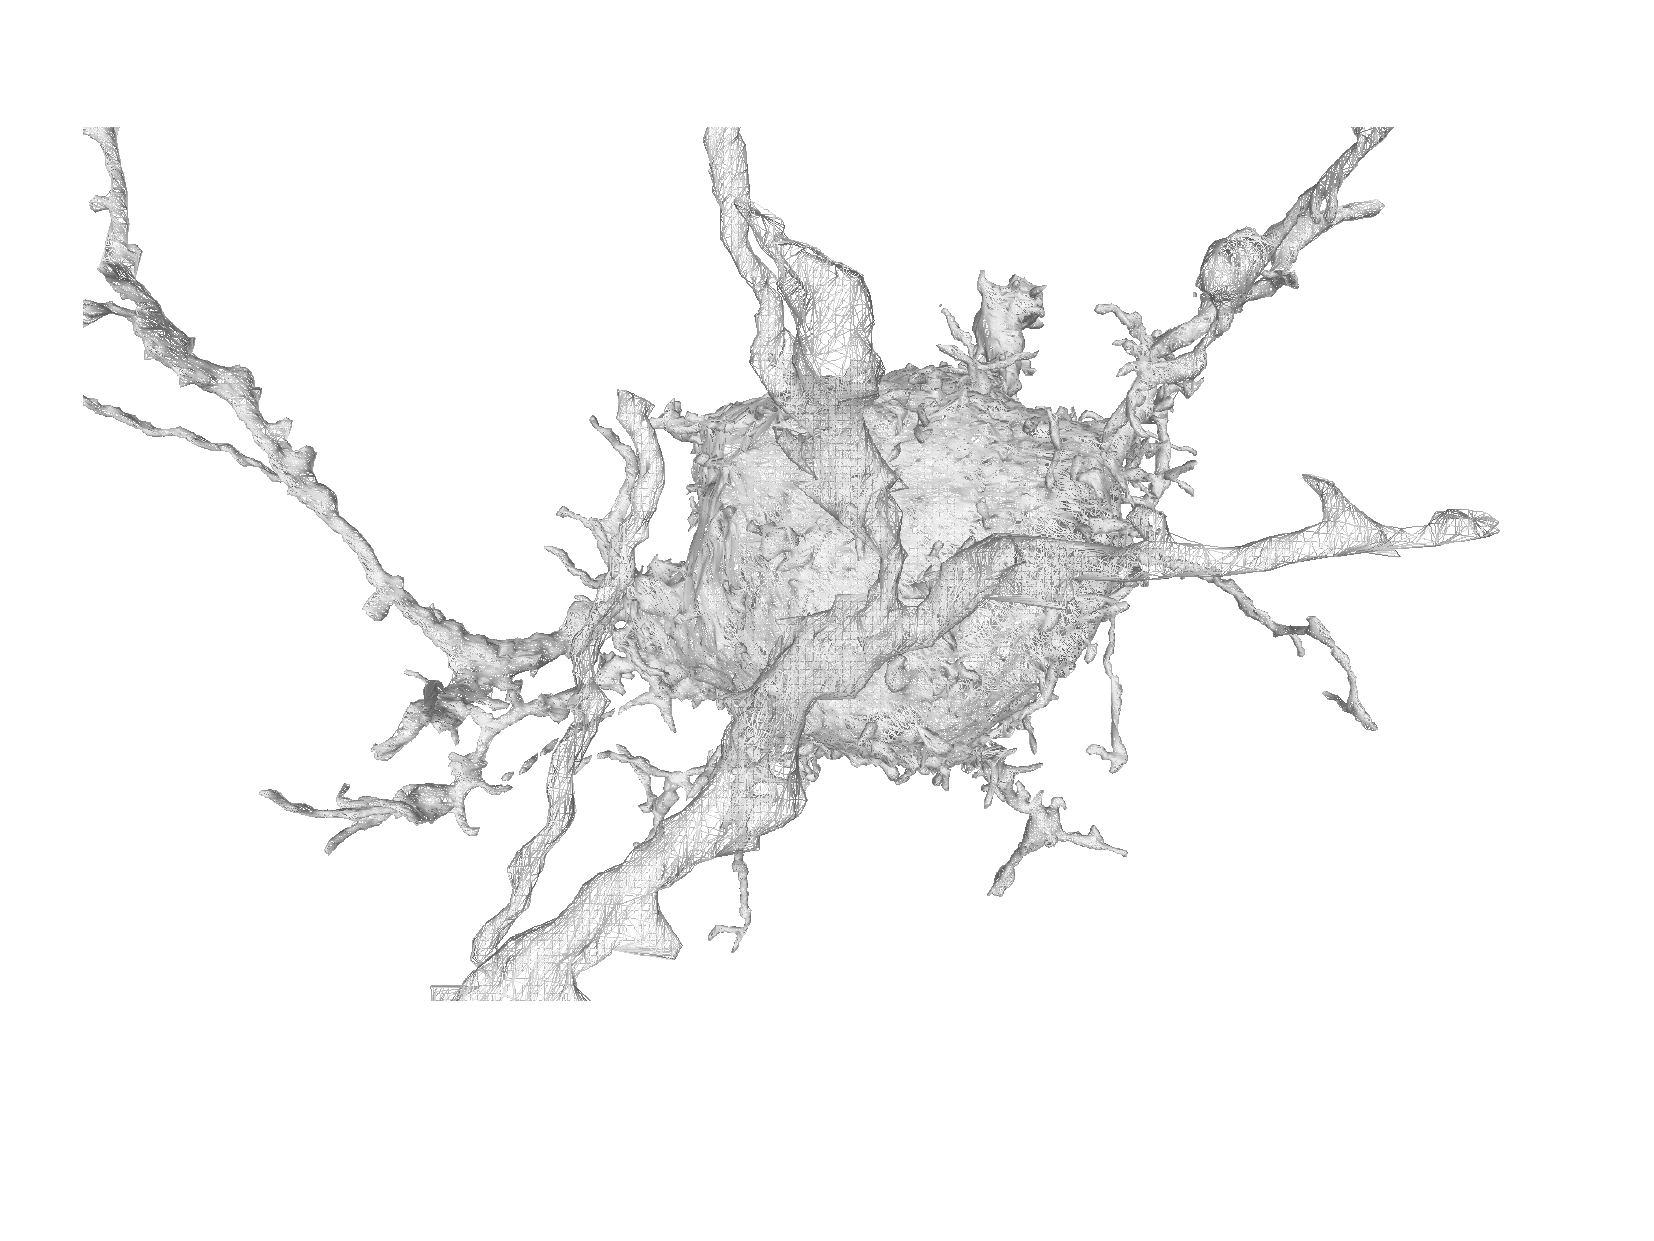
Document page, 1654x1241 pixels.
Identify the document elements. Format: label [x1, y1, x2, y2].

picture [83, 127, 1654, 1001]
